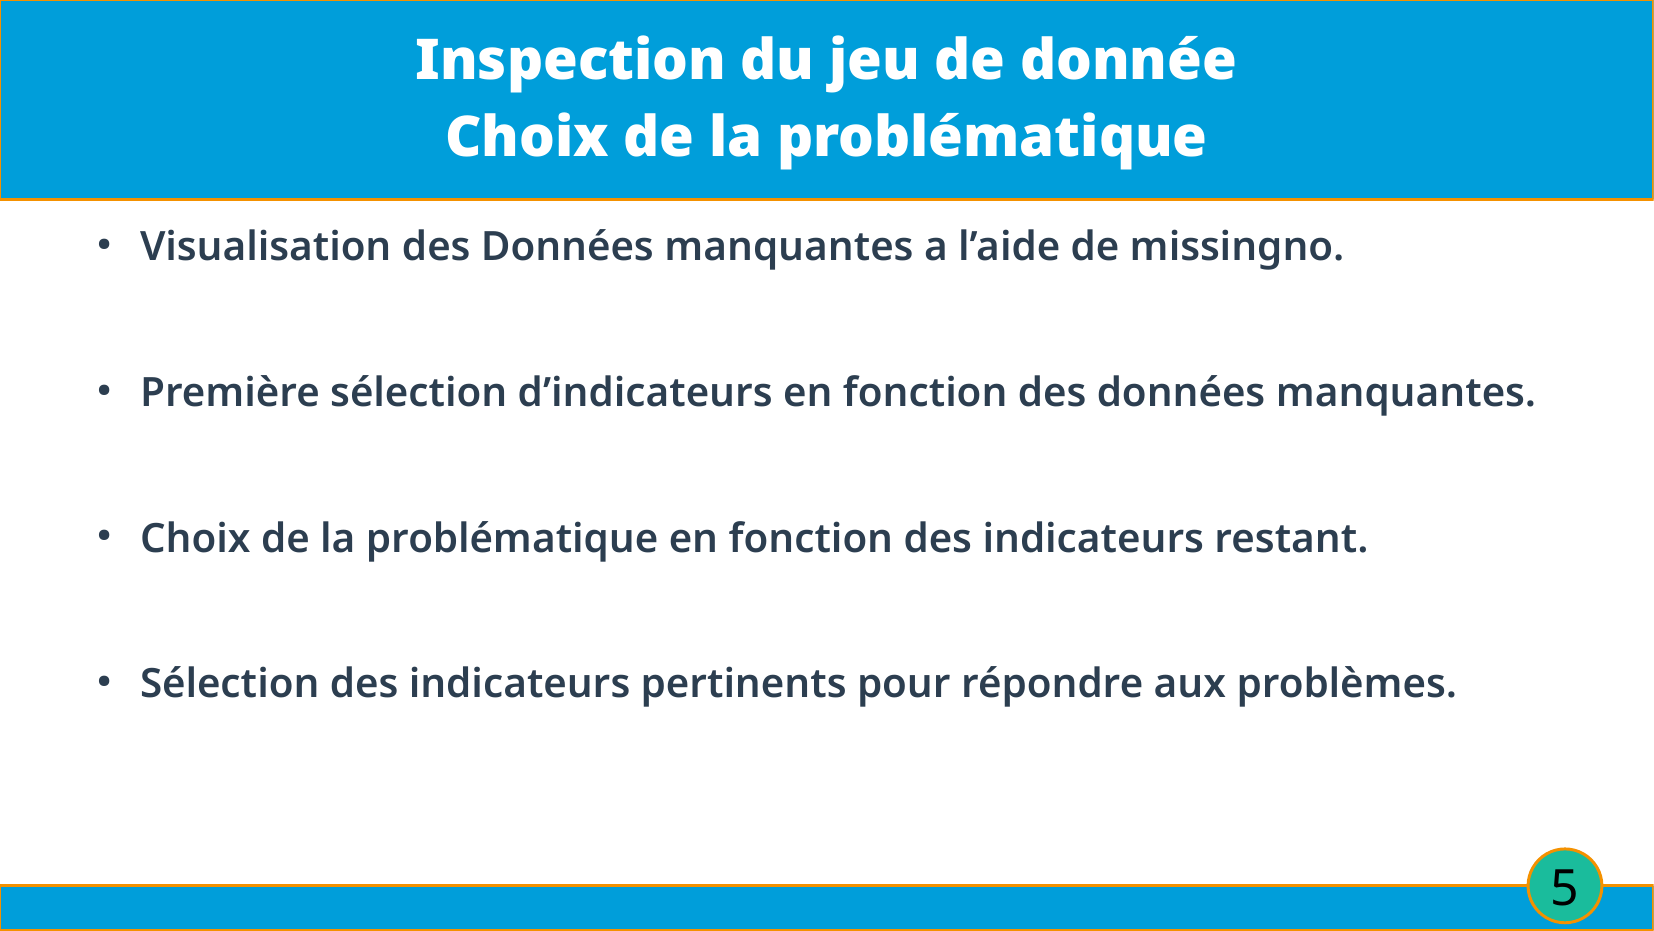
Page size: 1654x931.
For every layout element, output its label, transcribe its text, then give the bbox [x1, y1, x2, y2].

title Inspection du jeu de donnée Choix de la problématique [59, 37, 1595, 155]
list Visualisation des Données manquantes a l’aide de missingno. Première sélection d’indicateurs en fonction des données manquantes. Choix de la problématique en fonction des indicateurs restant. Sélection des indicateurs pertinents pour répondre aux problèmes. [82, 217, 1571, 758]
